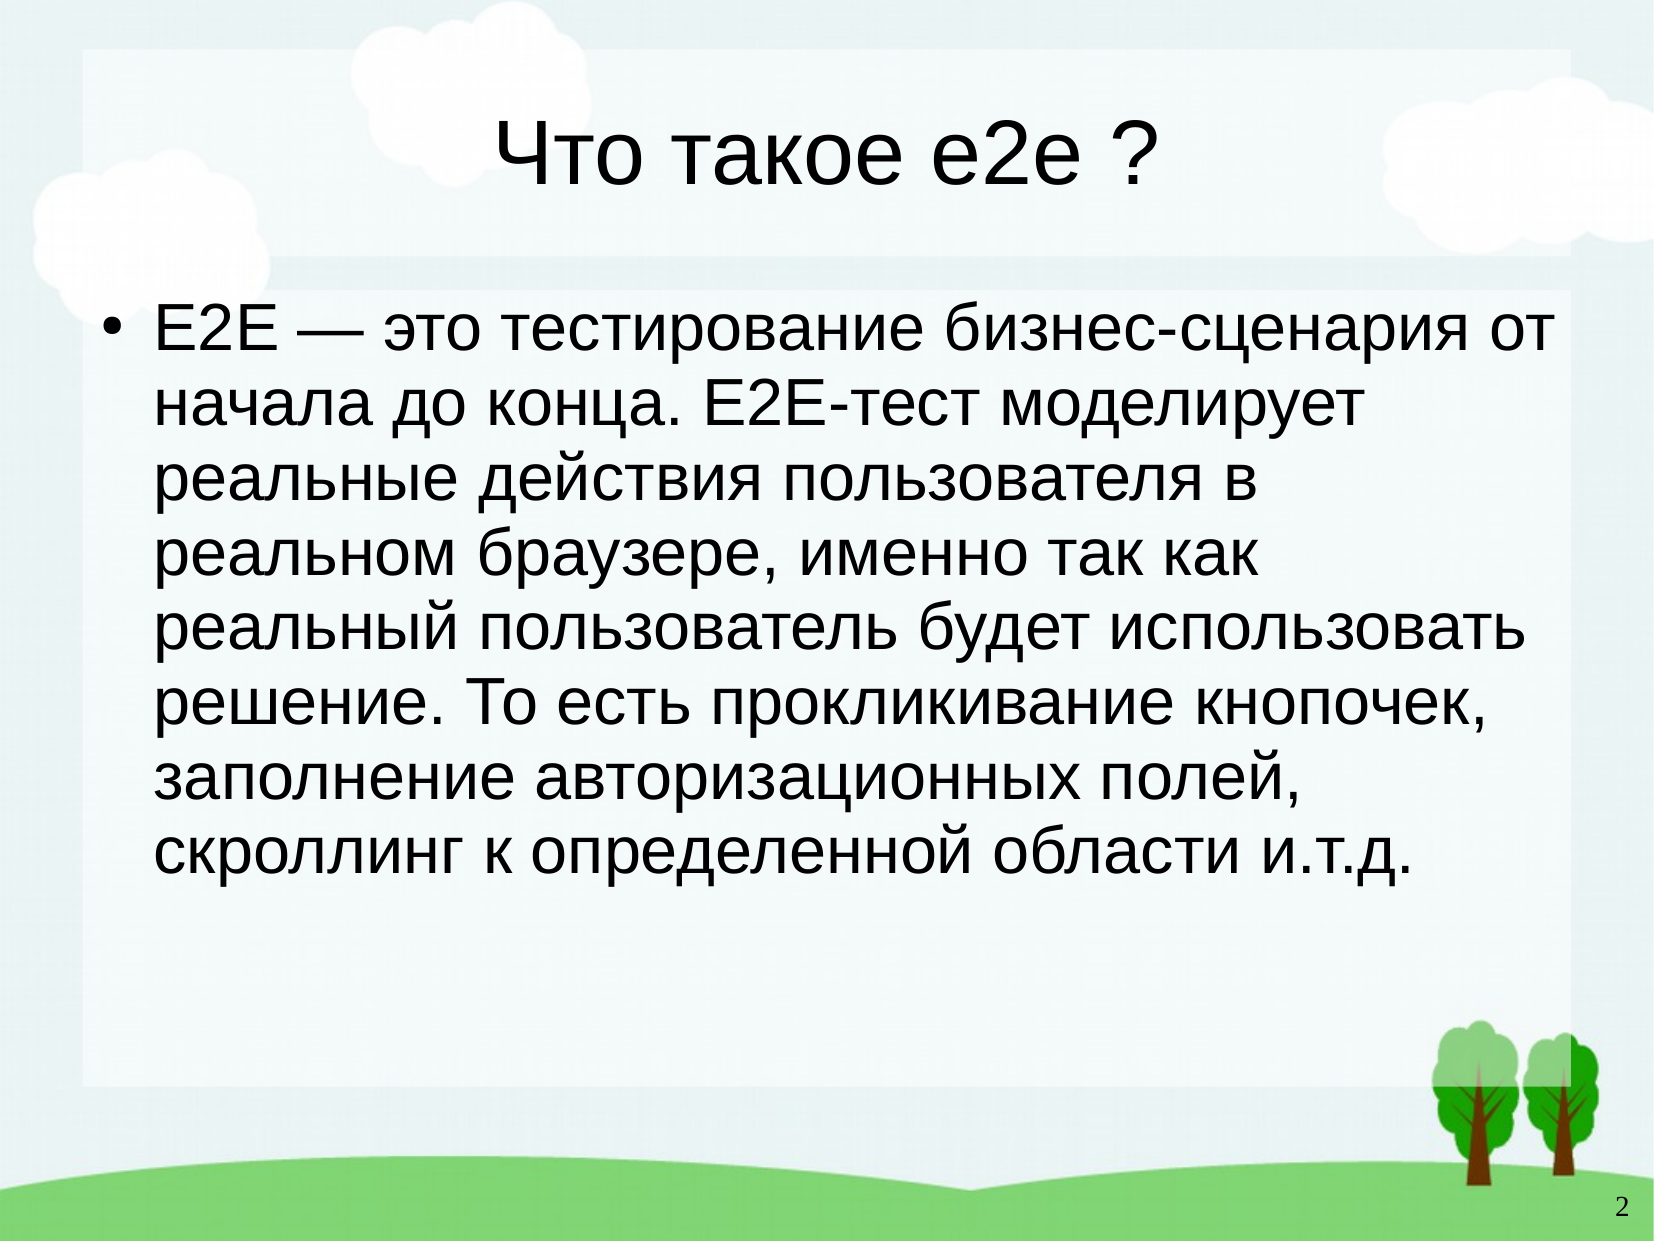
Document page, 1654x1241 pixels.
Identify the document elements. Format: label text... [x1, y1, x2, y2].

list E2E — это тестирование бизнес-сценария от начала до конца. E2E-тест моделирует реальные действия пользователя в реальном браузере, именно так как реальный пользователь будет использовать решение. То есть прокликивание кнопочек, заполнение авторизационных полей, скроллинг к определенной области и.т.д. [82, 290, 1571, 1087]
picture [0, 0, 1654, 1241]
title Что такое e2e ? [82, 49, 1571, 257]
